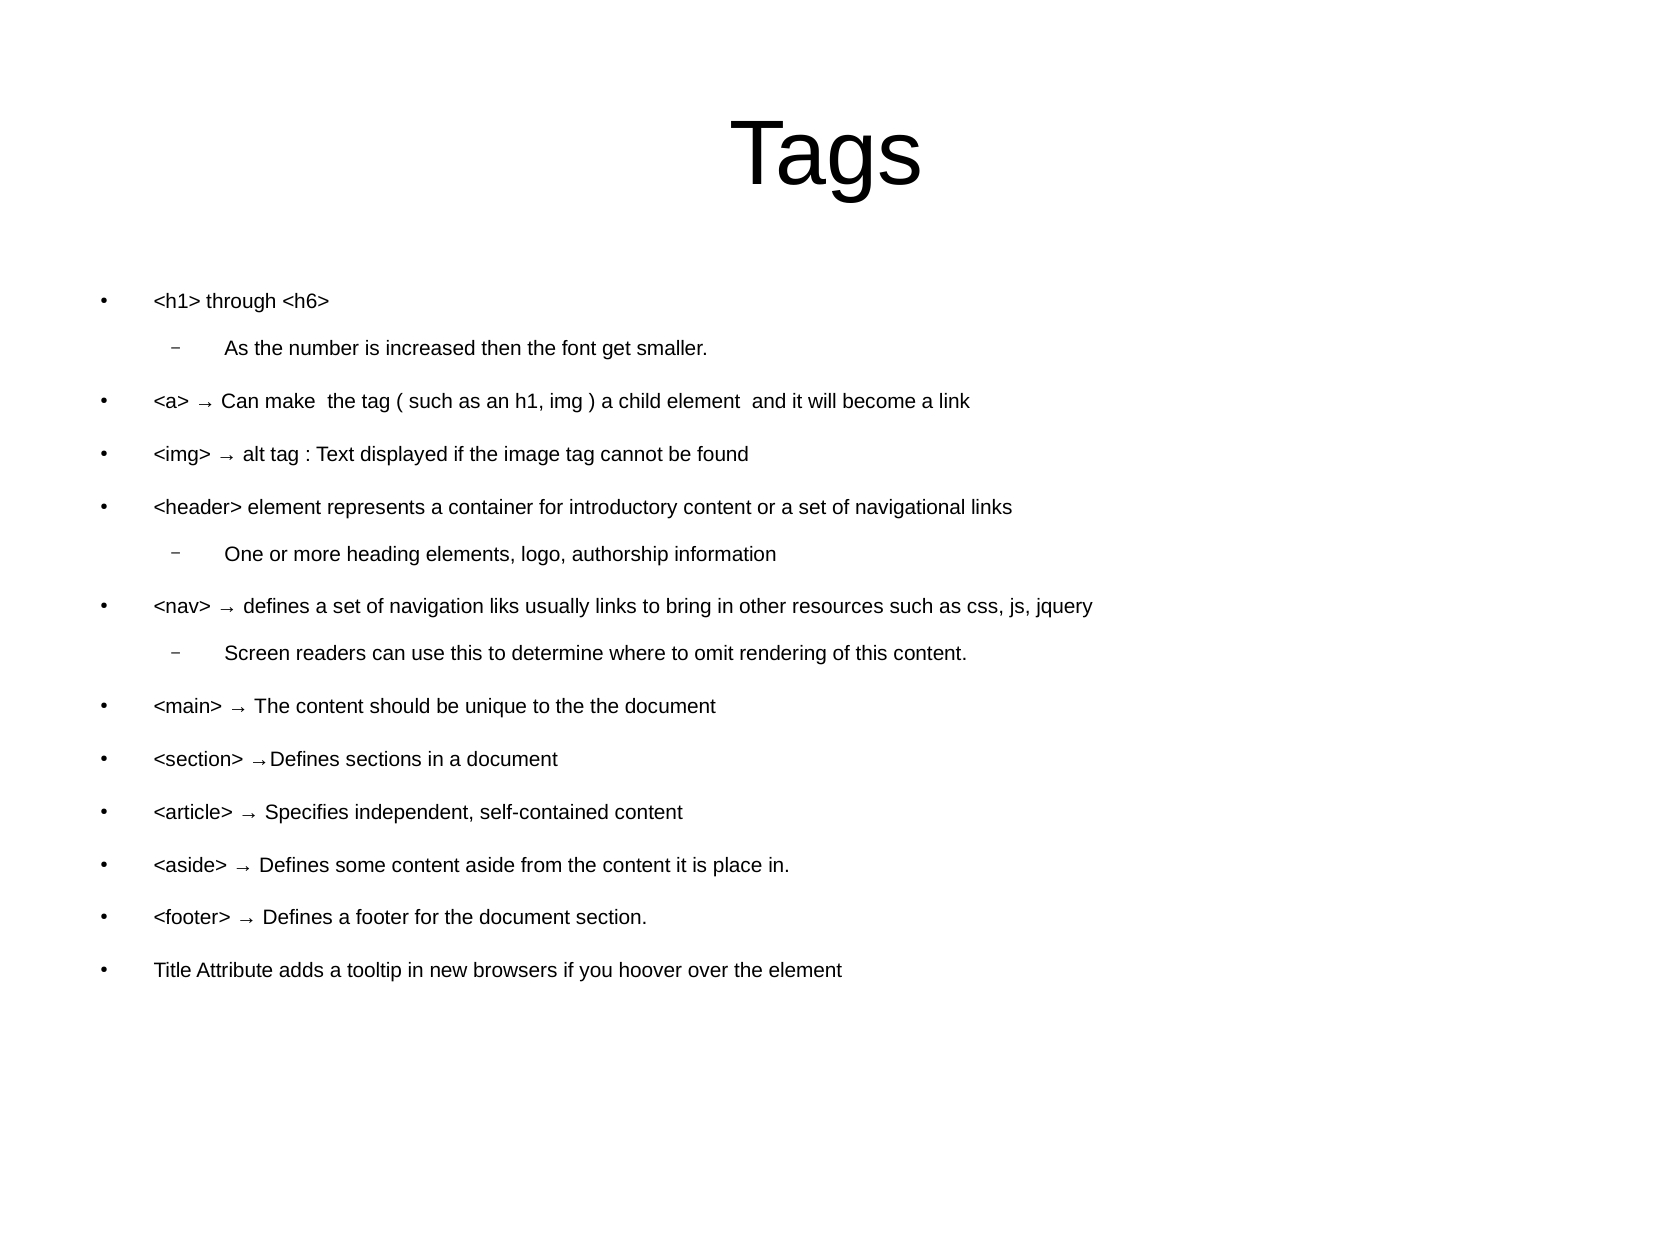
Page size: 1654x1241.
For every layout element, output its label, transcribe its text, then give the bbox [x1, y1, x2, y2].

list <h1> through <h6> As the number is increased then the font get smaller. <a> → Can make the tag ( such as an h1, img ) a child element and it will become a link <img> → alt tag : Text displayed if the image tag cannot be found <header> element represents a container for introductory content or a set of navigational links One or more heading elements, logo, authorship information <nav> → defines a set of navigation liks usually links to bring in other resources such as css, js, jquery Screen readers can use this to determine where to omit rendering of this content. <main> → The content should be unique to the the document <section> →Defines sections in a document <article> → Specifies independent, self-contained content <aside> → Defines some content aside from the content it is place in. <footer> → Defines a footer for the document section. Title Attribute adds a tooltip in new browsers if you hoover over the element [82, 290, 1571, 1010]
title Tags [82, 49, 1571, 257]
